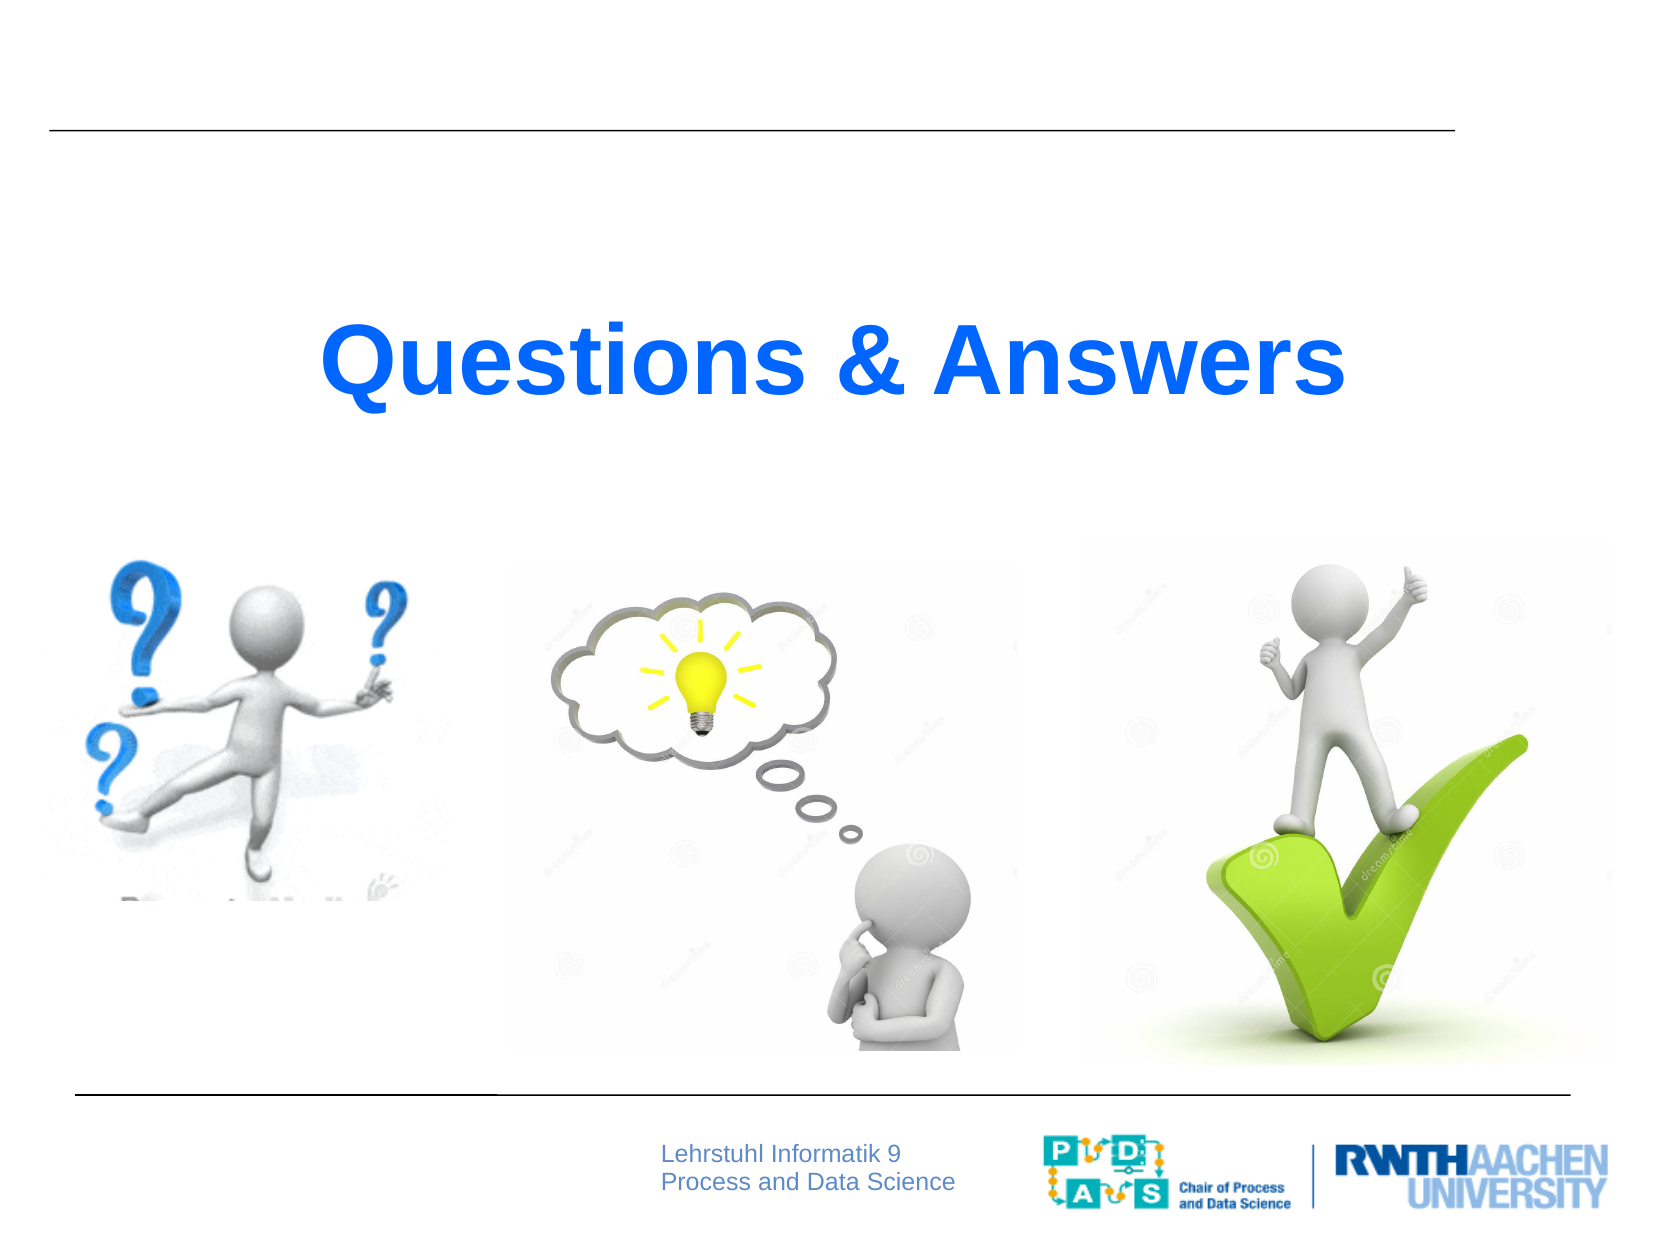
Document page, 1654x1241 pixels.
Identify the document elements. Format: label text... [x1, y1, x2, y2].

picture [1080, 540, 1612, 1065]
picture [1005, 1090, 1647, 1241]
picture [45, 555, 451, 901]
picture [510, 563, 1018, 1051]
title Questions & Answers [90, 225, 1579, 496]
